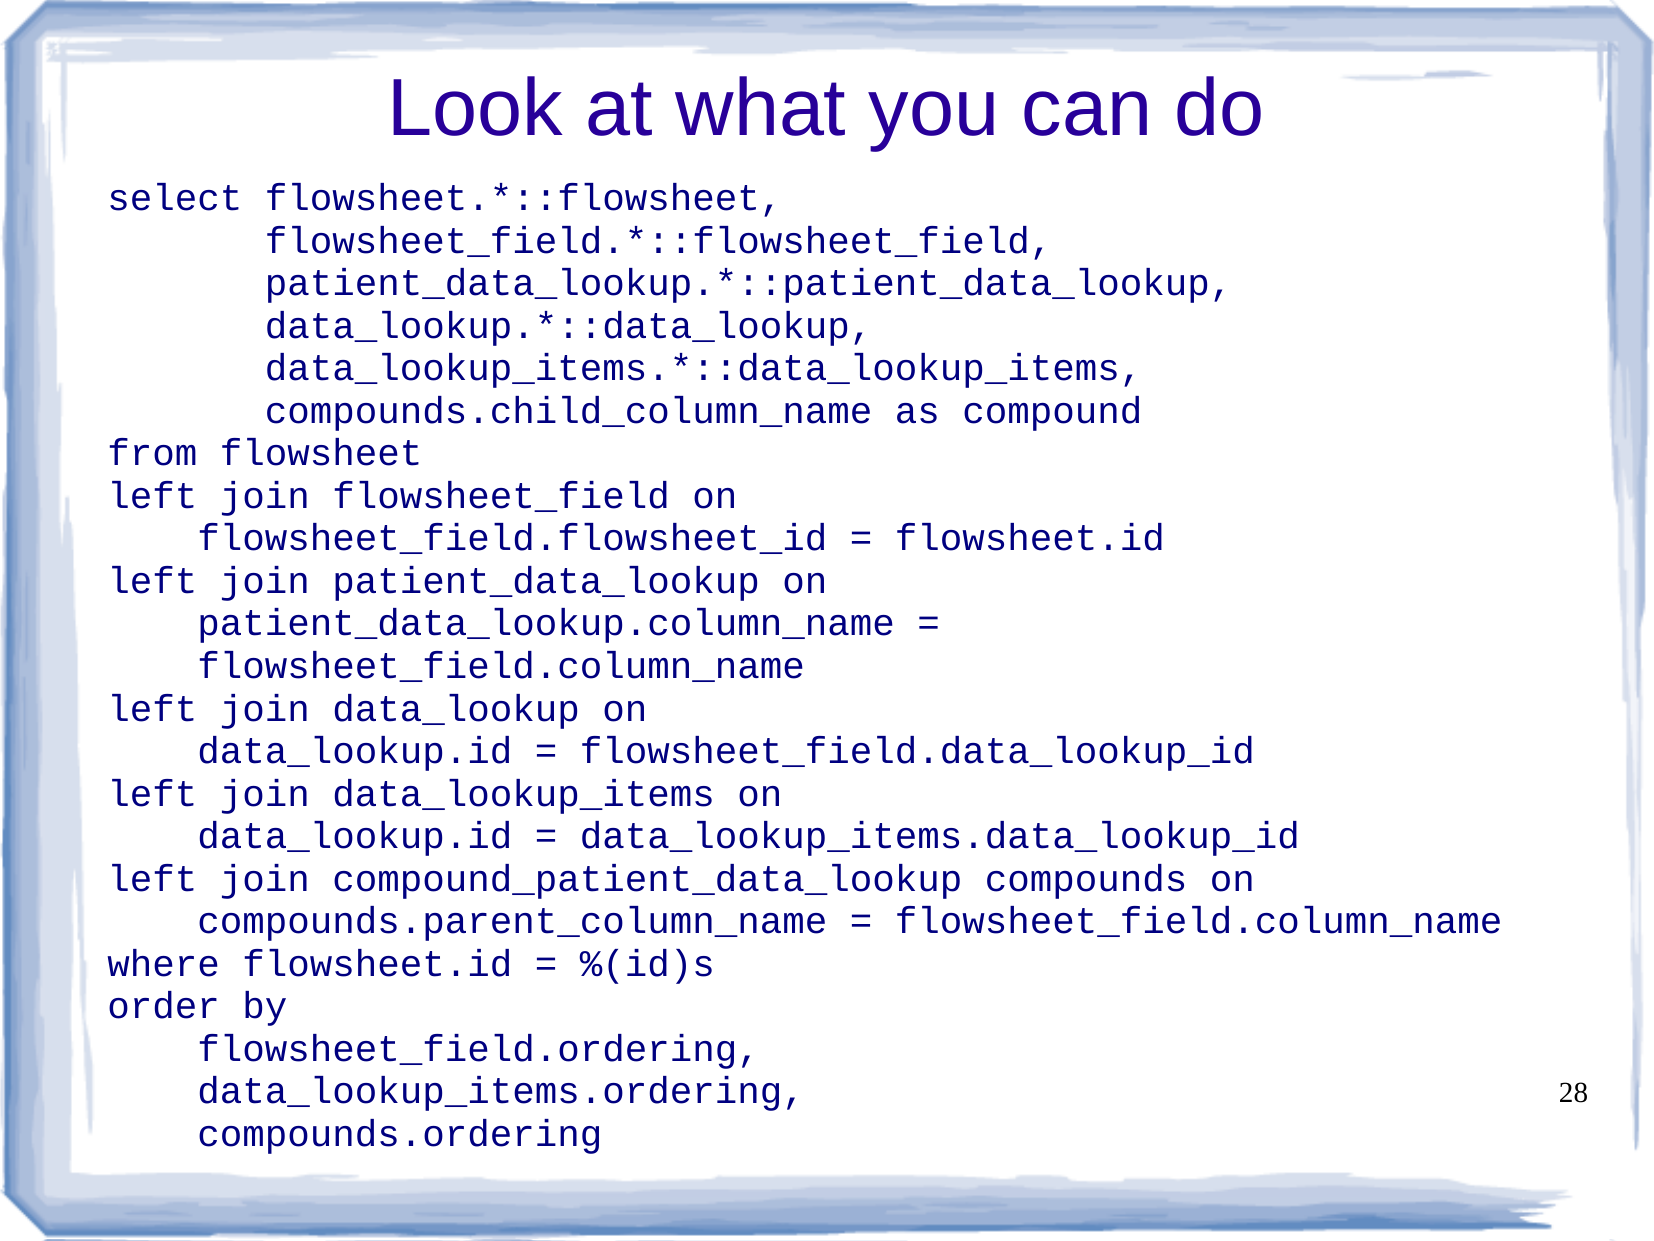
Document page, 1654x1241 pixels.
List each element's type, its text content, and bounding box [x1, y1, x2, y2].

picture [1561, 1084, 1568, 1098]
picture [0, 0, 1654, 1241]
title Look at what you can do [82, 49, 1571, 257]
list select flowsheet.*::flowsheet, flowsheet_field.*::flowsheet_field, patient_data_lookup.*::patient_data_lookup, data_lookup.*::data_lookup, data_lookup_items.*::data_lookup_items, compounds.child_column_name as compound from flowsheet left join flowsheet_field on flowsheet_field.flowsheet_id = flowsheet.id left join patient_data_lookup on patient_data_lookup.column_name = flowsheet_field.column_name left join data_lookup on data_lookup.id = flowsheet_field.data_lookup_id left join data_lookup_items on data_lookup.id = data_lookup_items.data_lookup_id left join compound_patient_data_lookup compounds on compounds.parent_column_name = flowsheet_field.column_name where flowsheet.id = %(id)s order by flowsheet_field.ordering, data_lookup_items.ordering, compounds.ordering [107, 179, 1561, 1241]
